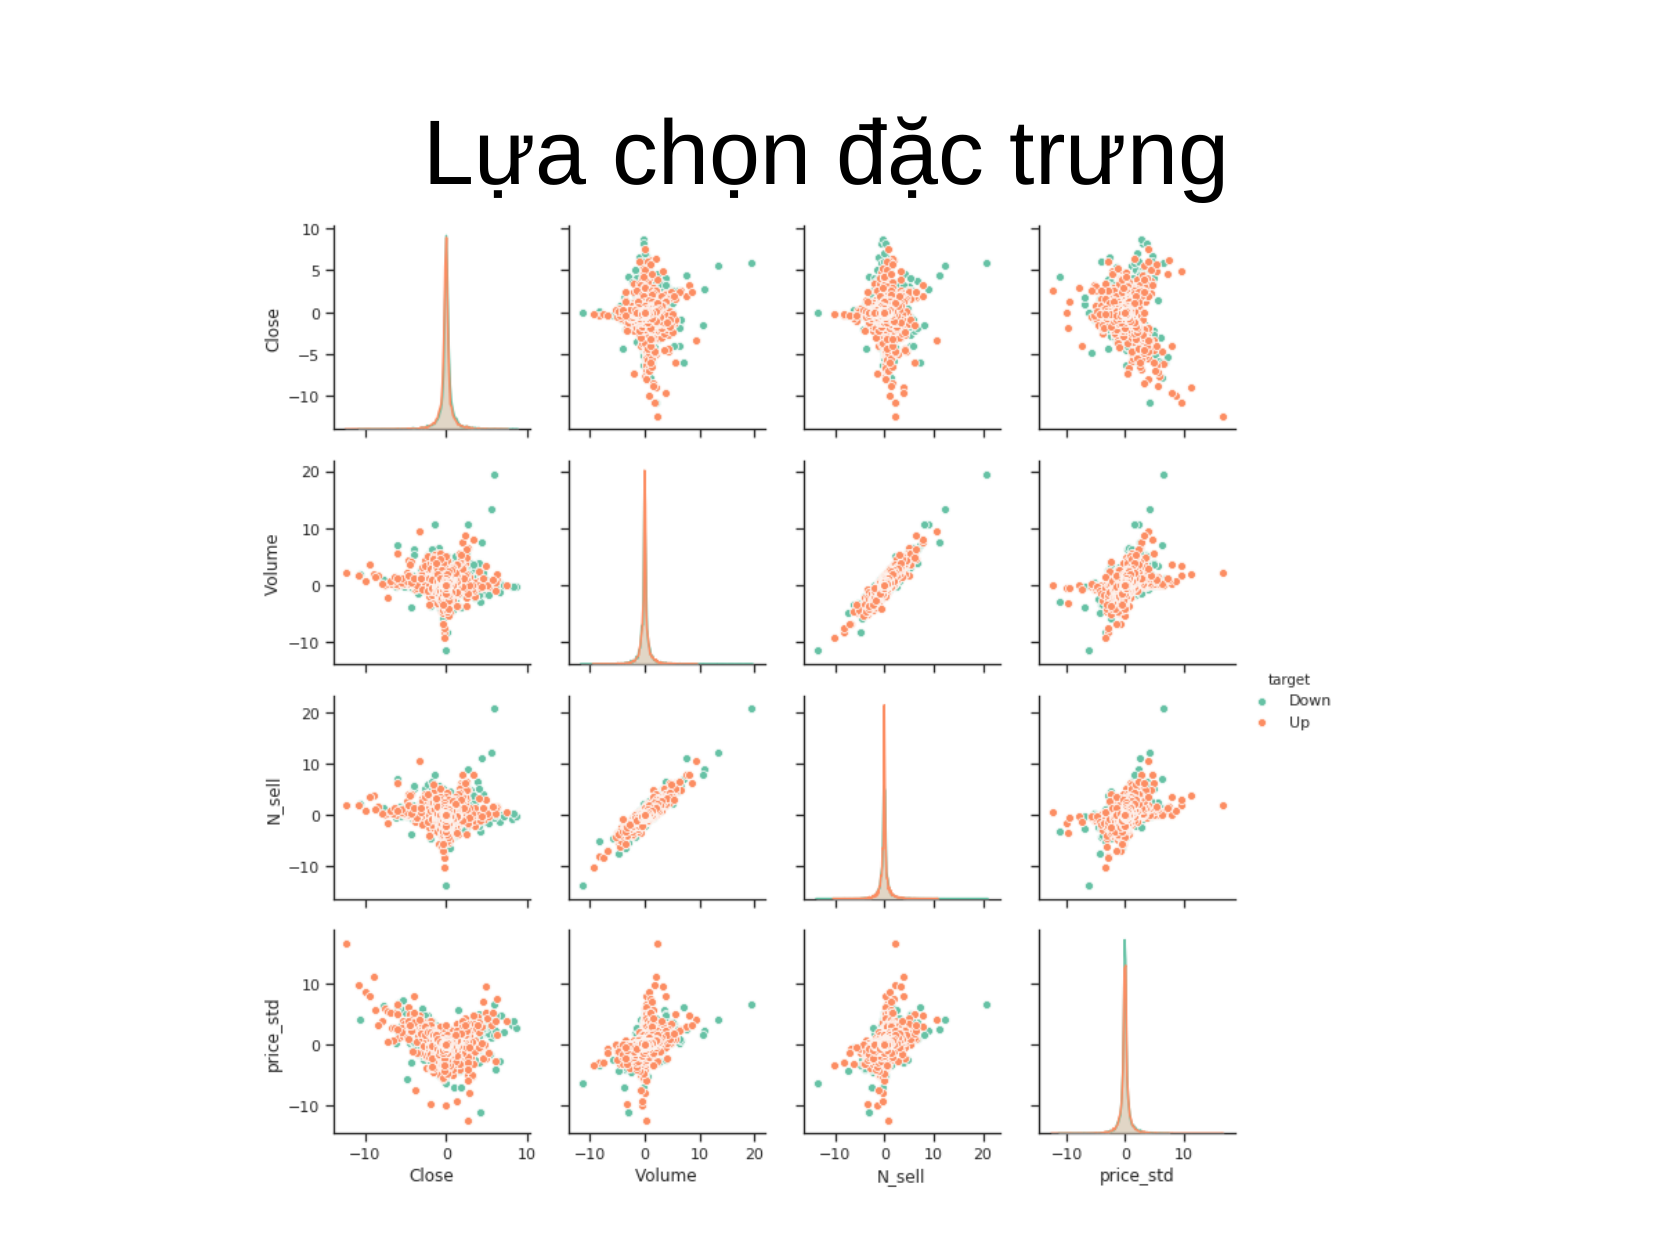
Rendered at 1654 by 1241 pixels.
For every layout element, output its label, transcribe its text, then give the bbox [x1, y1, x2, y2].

title Lựa chọn đặc trưng [82, 49, 1571, 257]
picture [255, 209, 1346, 1194]
